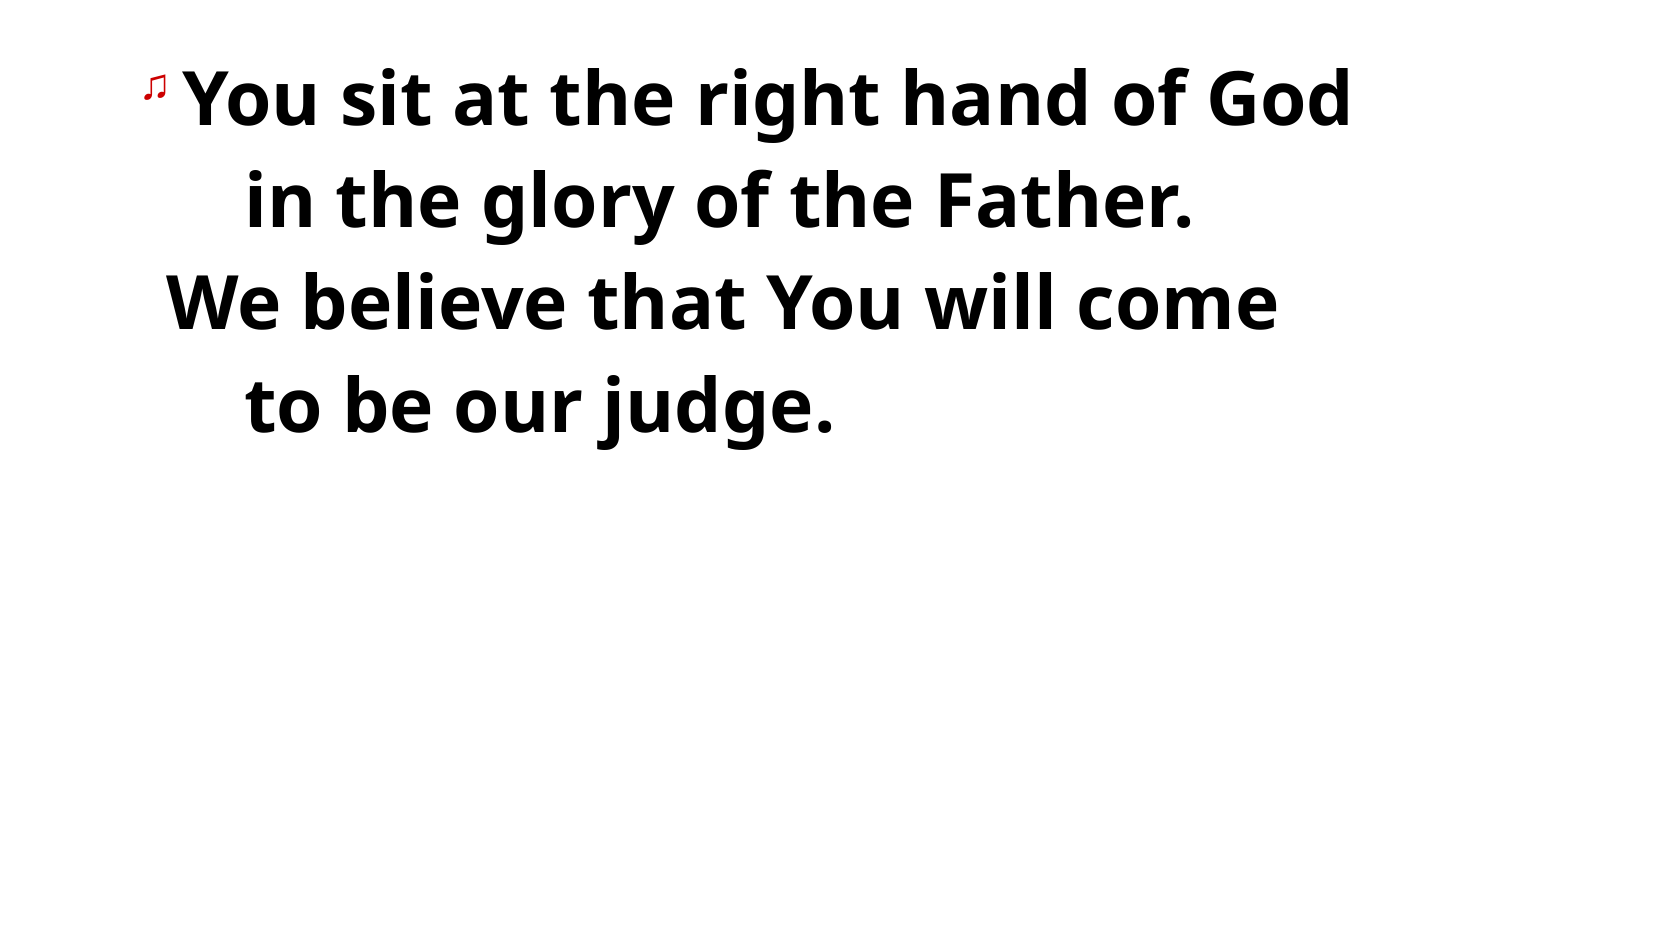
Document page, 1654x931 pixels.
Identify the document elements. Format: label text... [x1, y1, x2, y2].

text_box ♫ You sit at the right hand of God in the glory of the Father. We believe that You will come to be our judge. [75, 30, 1591, 470]
